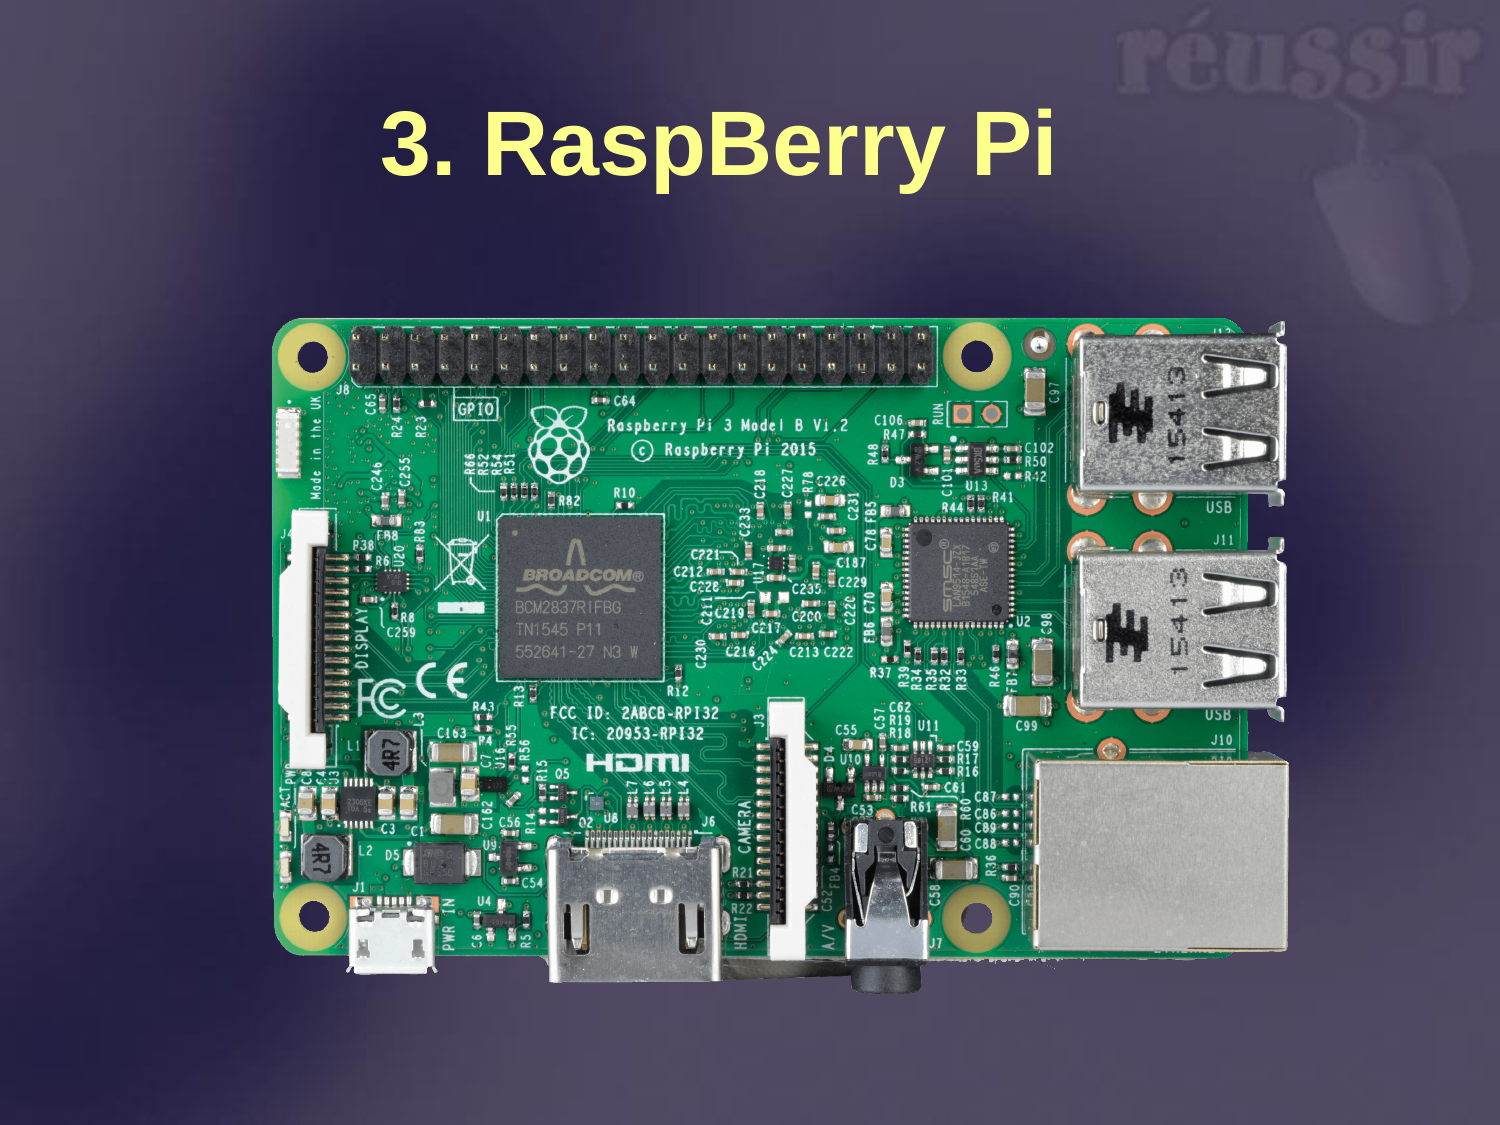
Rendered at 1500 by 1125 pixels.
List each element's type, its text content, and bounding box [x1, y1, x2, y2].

picture [0, 0, 1500, 1125]
title 3. RaspBerry Pi [75, 45, 1425, 233]
